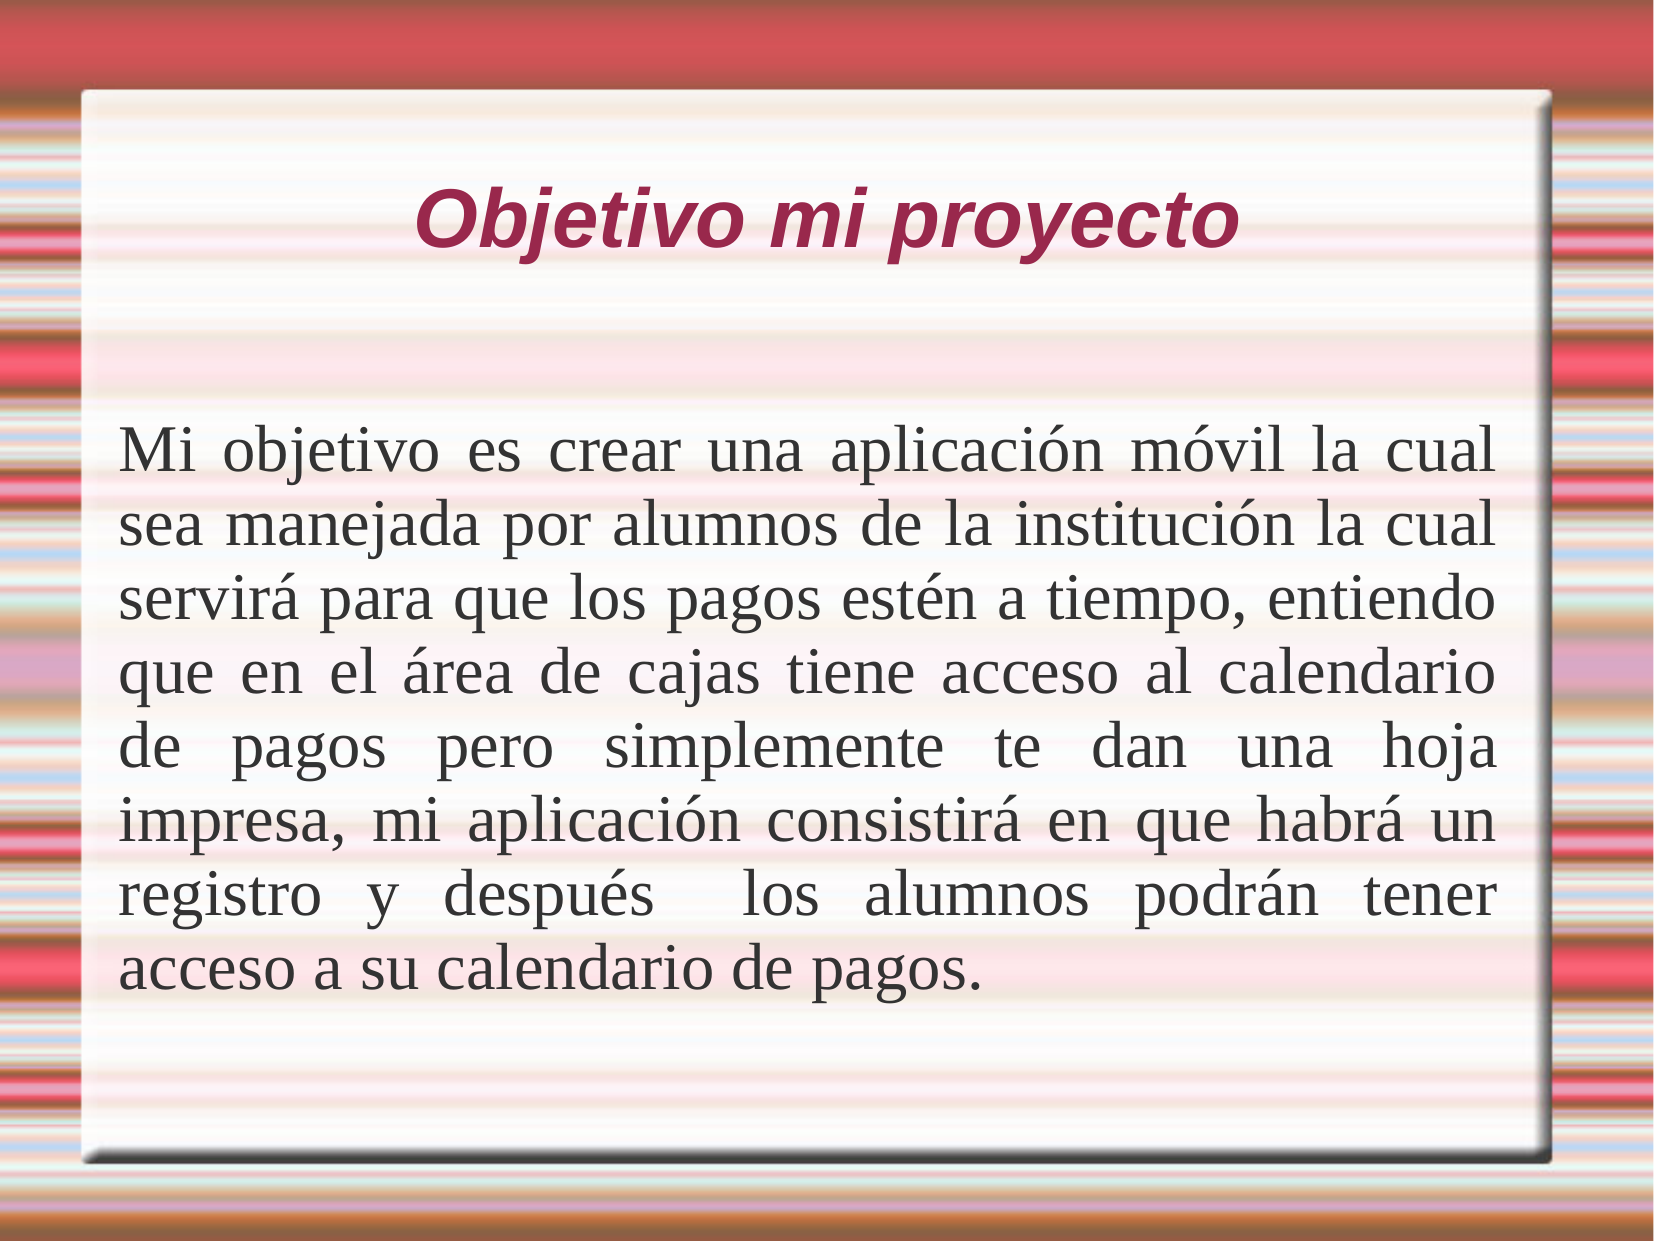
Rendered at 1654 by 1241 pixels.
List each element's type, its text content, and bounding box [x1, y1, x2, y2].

list Mi objetivo es crear una aplicación móvil la cual sea manejada por alumnos de la institución la cual servirá para que los pagos estén a tiempo, entiendo que en el área de cajas tiene acceso al calendario de pagos pero simplemente te dan una hoja impresa, mi aplicación consistirá en que habrá un registro y después los alumnos podrán tener acceso a su calendario de pagos. [119, 411, 1501, 1002]
title Objetivo mi proyecto [121, 114, 1534, 322]
picture [0, 0, 1654, 1241]
